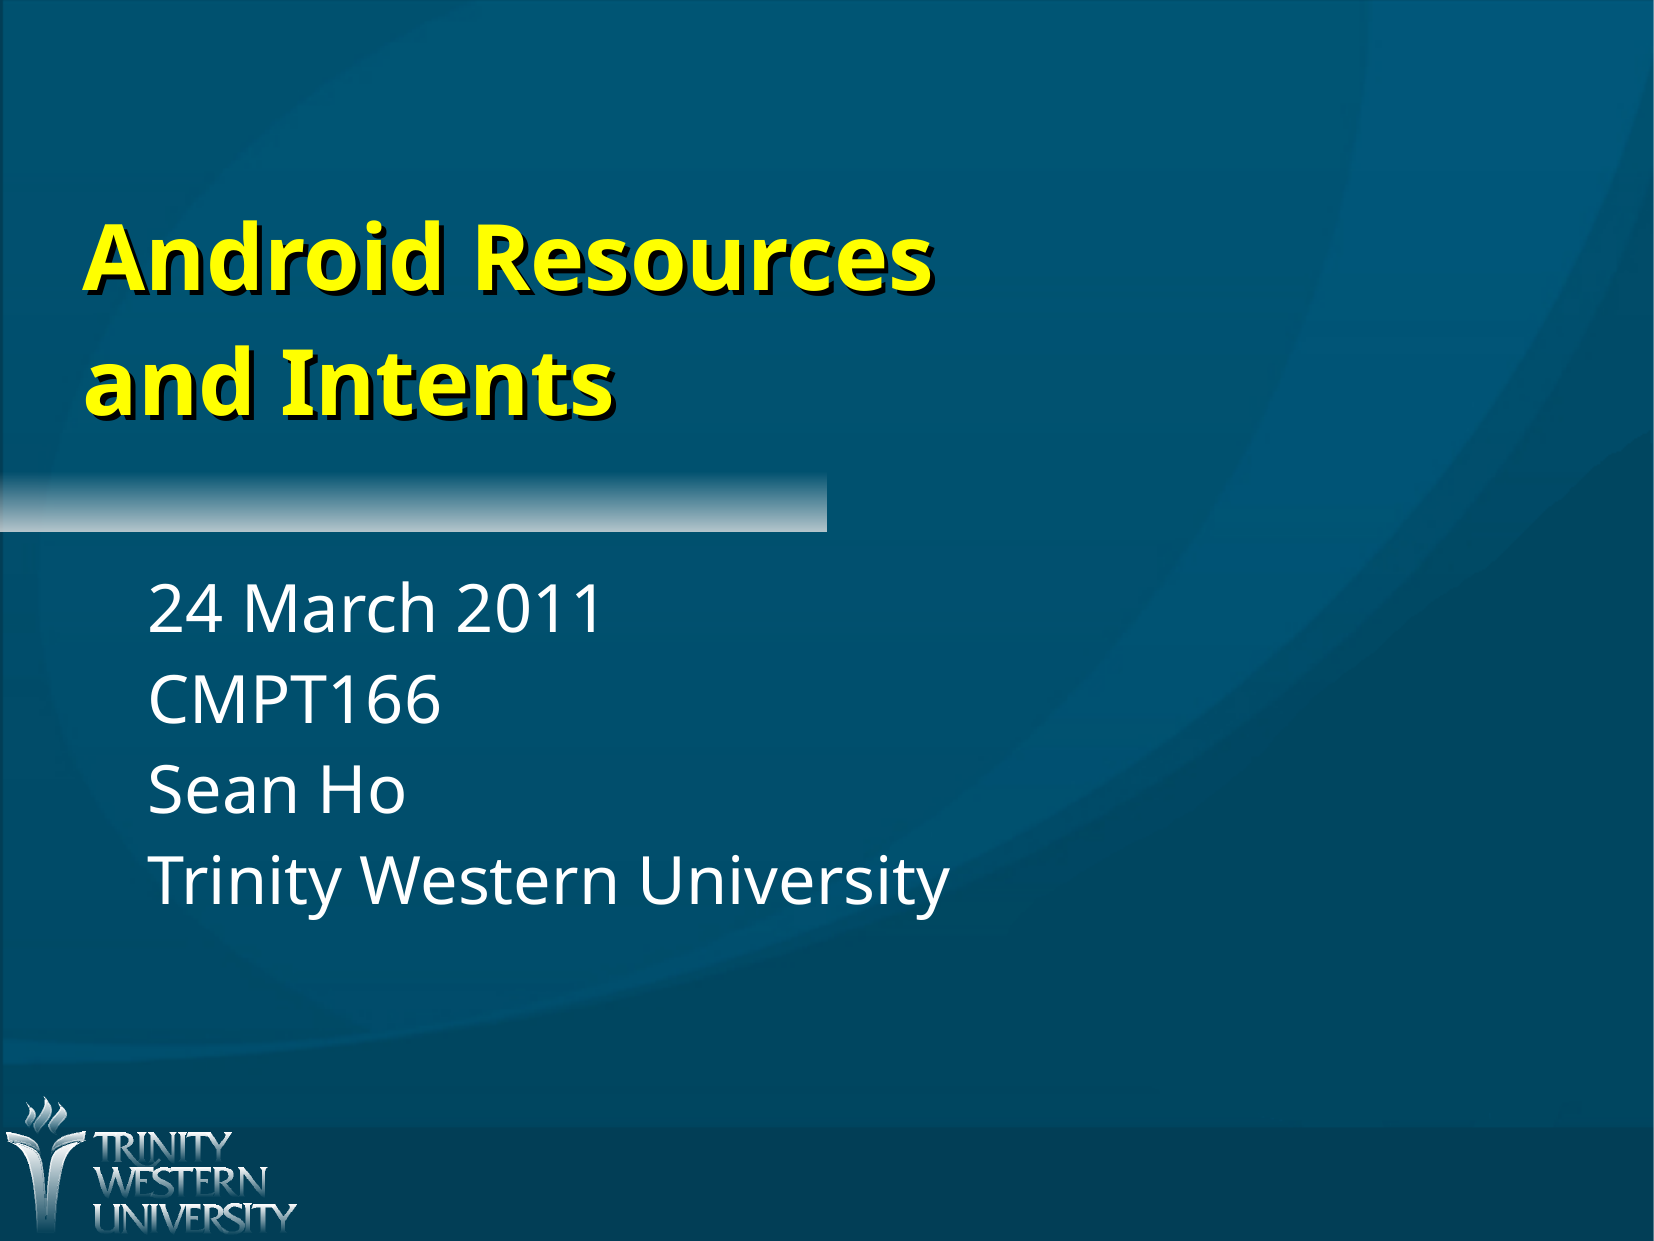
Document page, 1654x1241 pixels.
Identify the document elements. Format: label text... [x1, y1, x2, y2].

title Android Resources and Intents [82, 49, 1571, 443]
subtitle 24 March 2011 CMPT166 Sean Ho Trinity Western University [147, 561, 1241, 1093]
picture [38, 1227, 54, 1232]
picture [0, 474, 826, 479]
